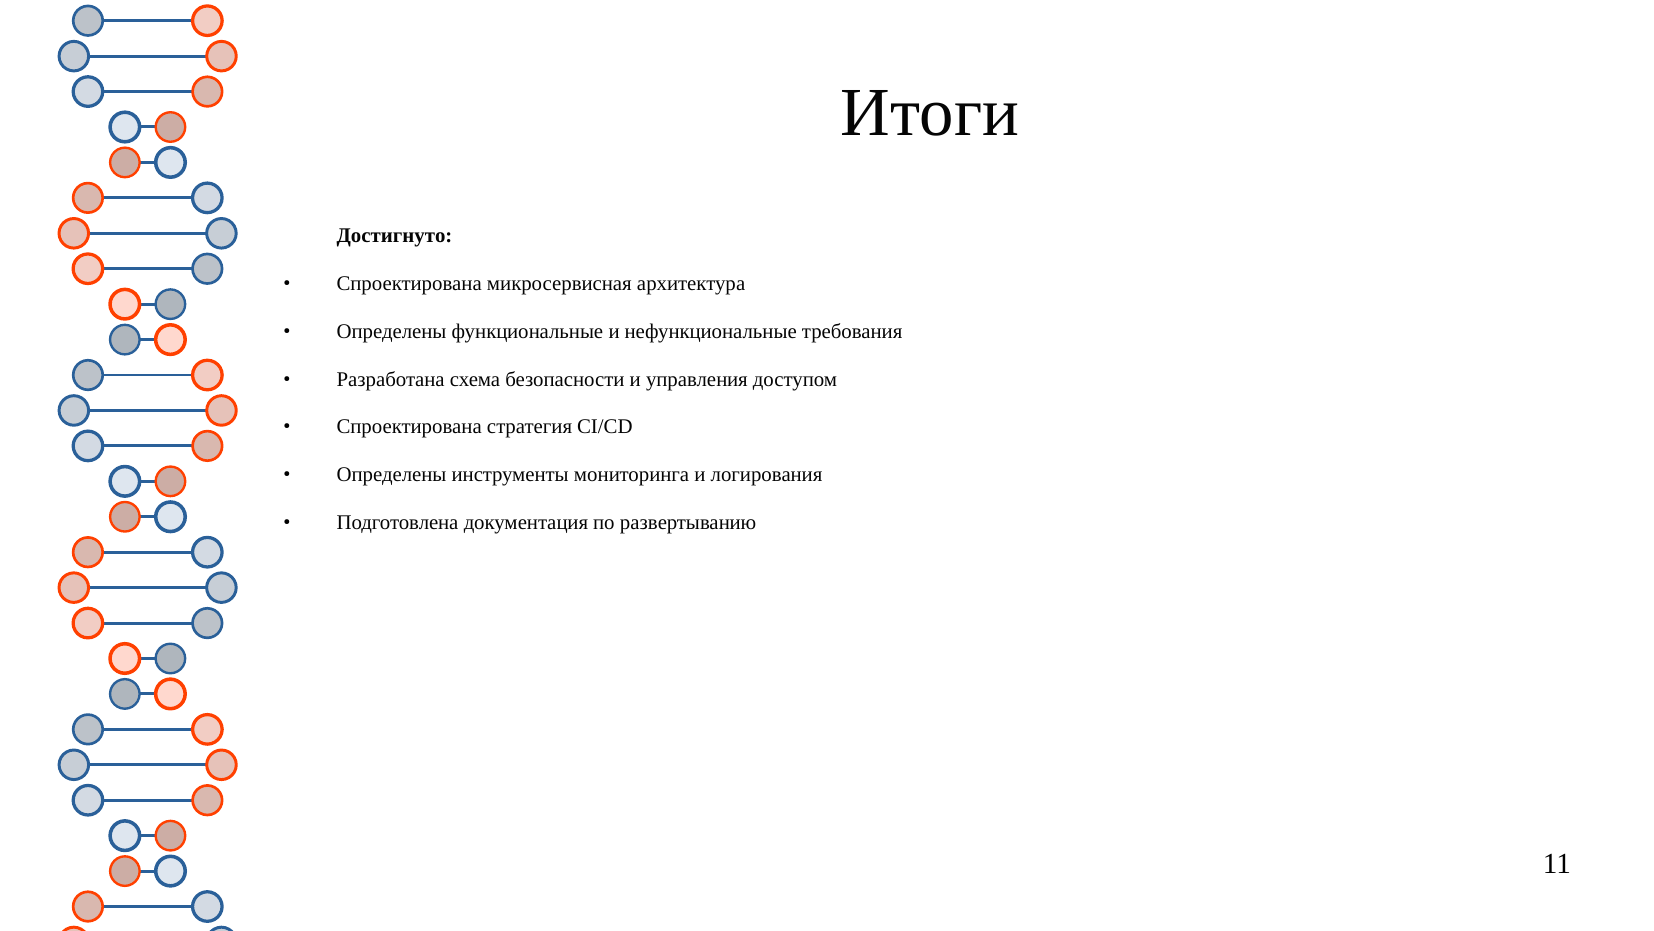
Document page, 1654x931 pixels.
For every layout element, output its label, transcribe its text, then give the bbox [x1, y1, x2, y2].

title Итоги [265, 35, 1595, 189]
list Достигнуто: Спроектирована микросервисная архитектура Определены функциональные и нефункциональные требования Разработана схема безопасности и управления доступом Спроектирована стратегия CI/CD Определены инструменты мониторинга и логирования Подготовлена документация по развертыванию [265, 224, 1595, 764]
